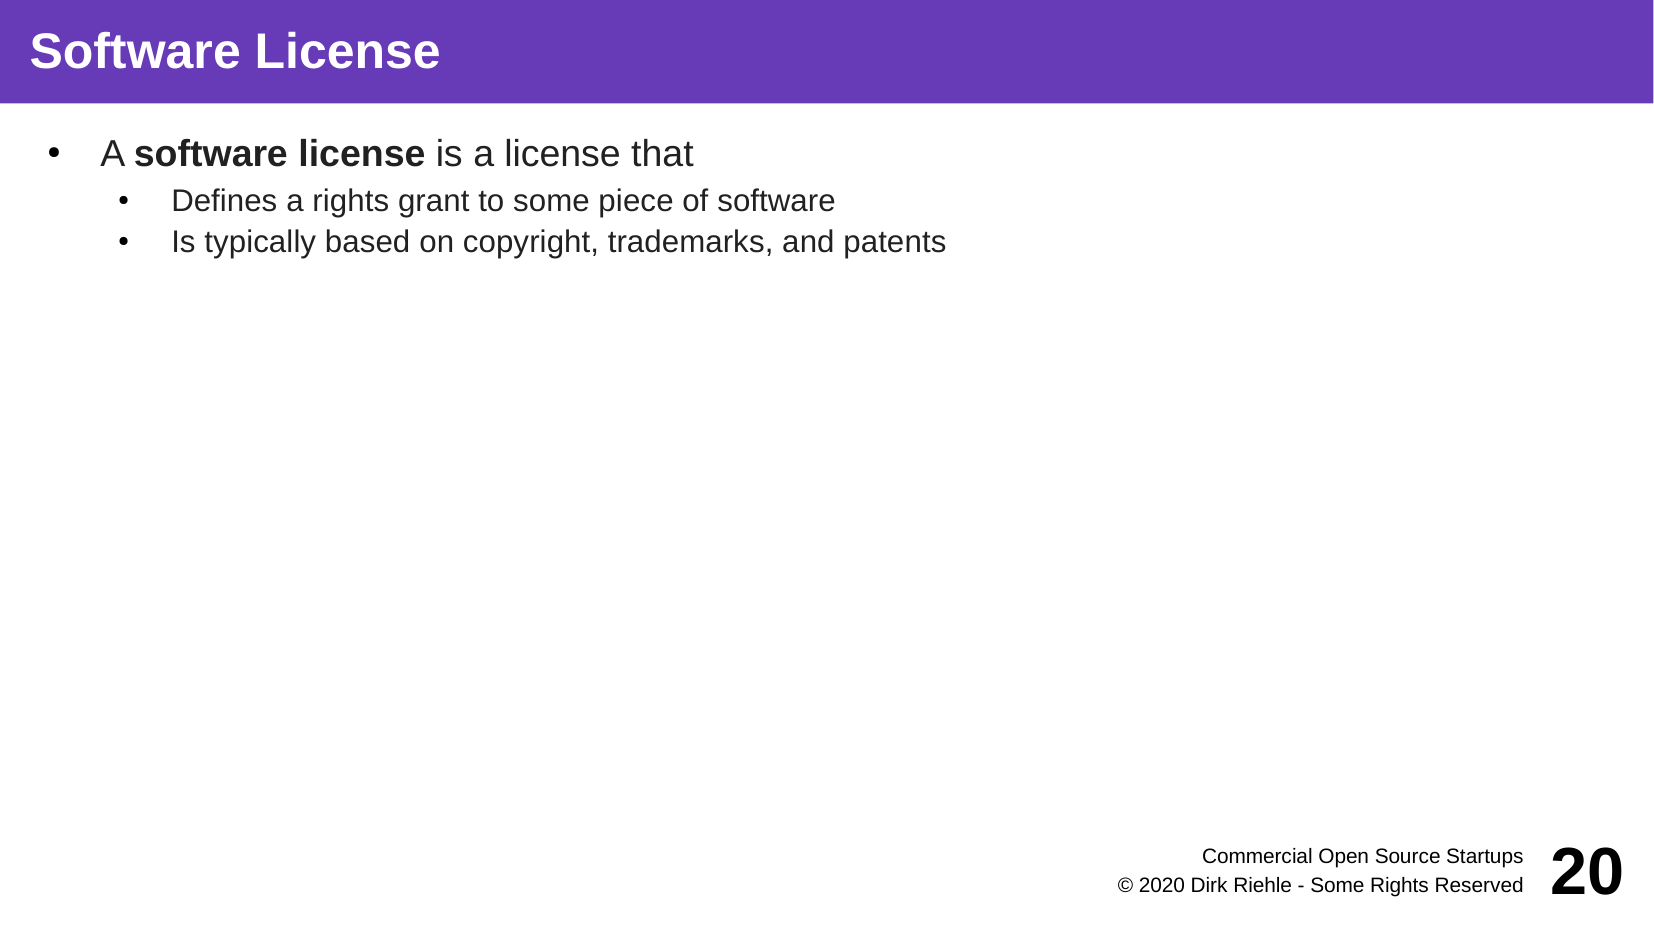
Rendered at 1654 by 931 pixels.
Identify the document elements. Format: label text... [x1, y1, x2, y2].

list A software license is a license that Defines a rights grant to some piece of software Is typically based on copyright, trademarks, and patents [29, 132, 1625, 813]
title Software License [0, 0, 1654, 104]
